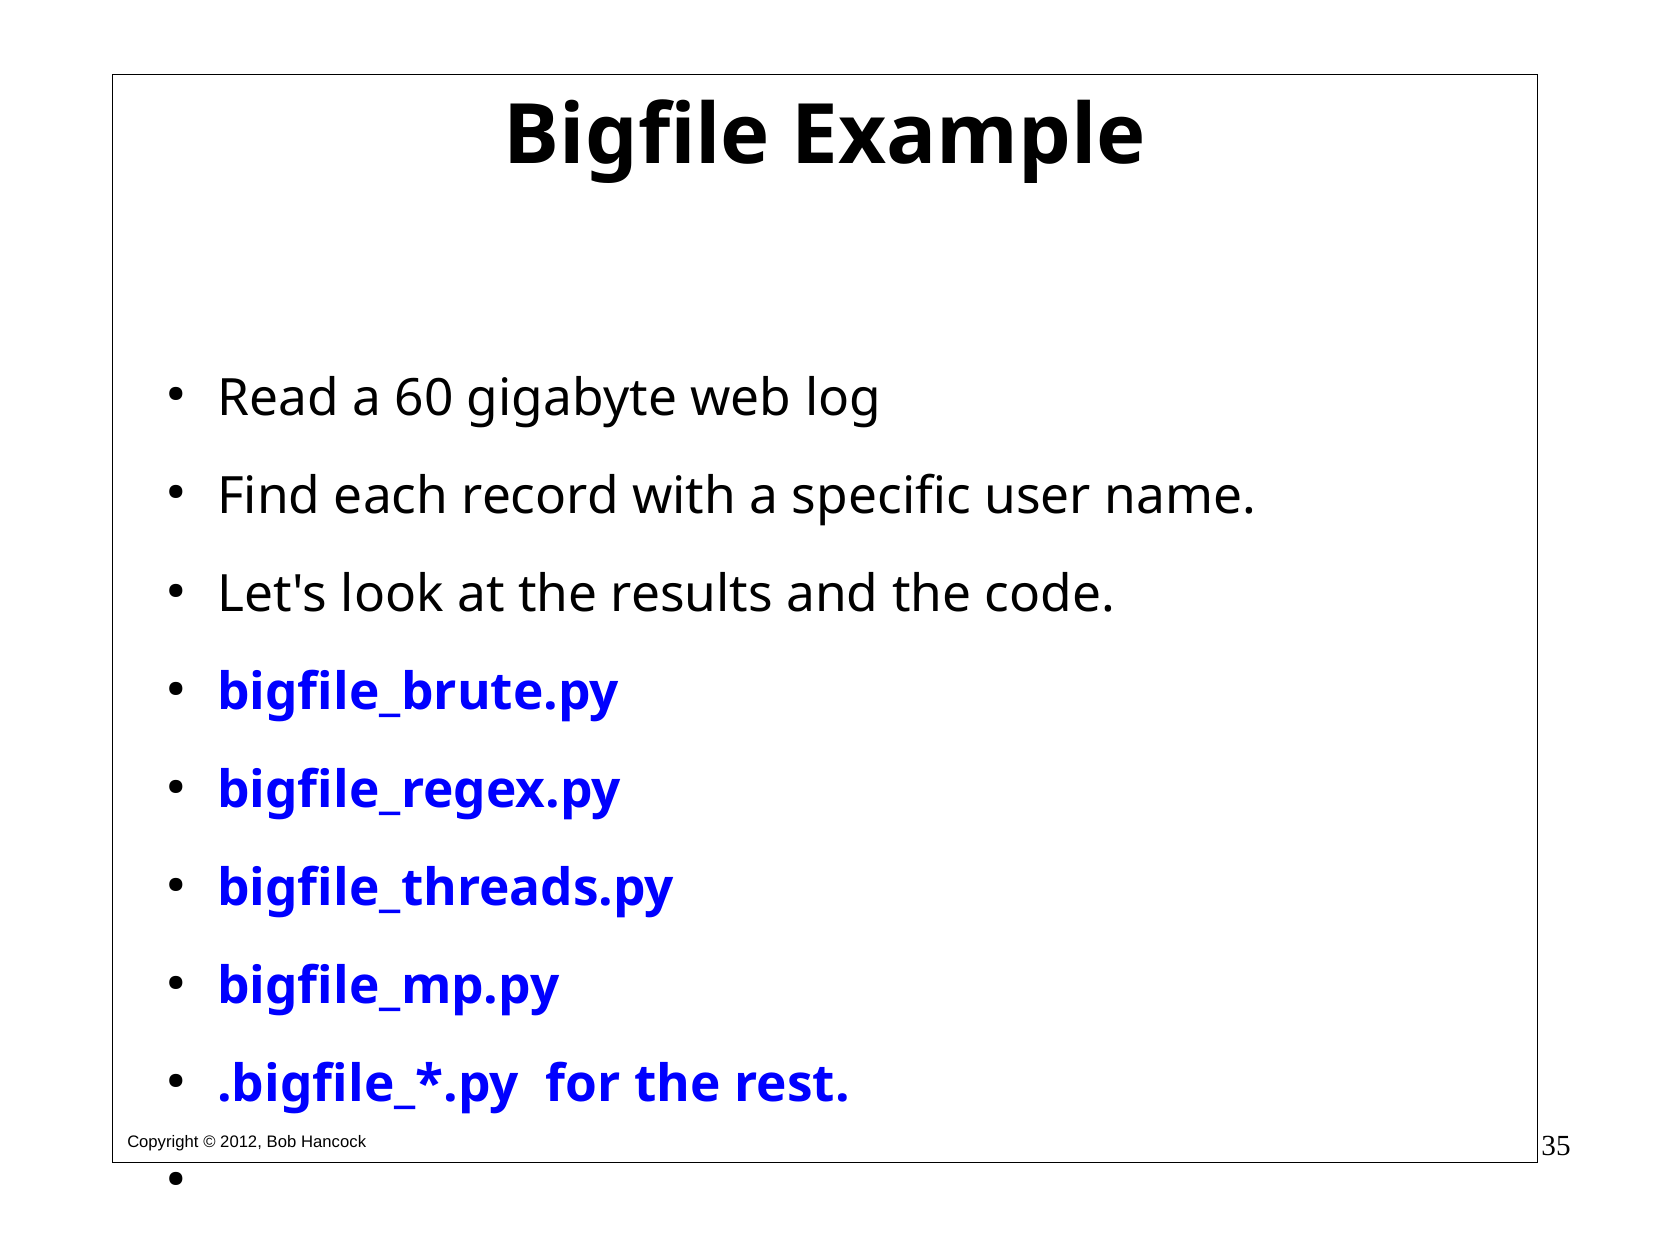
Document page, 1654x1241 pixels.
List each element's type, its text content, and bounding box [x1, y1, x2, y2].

text_box Copyright © 2012, Bob Hancock [112, 1125, 382, 1159]
list Read a 60 gigabyte web log Find each record with a specific user name. Let's look at the results and the code. bigfile_brute.py bigfile_regex.py bigfile_threads.py bigfile_mp.py .bigfile_*.py for the rest. [150, 262, 1501, 1126]
title Bigfile Example [112, 75, 1538, 188]
